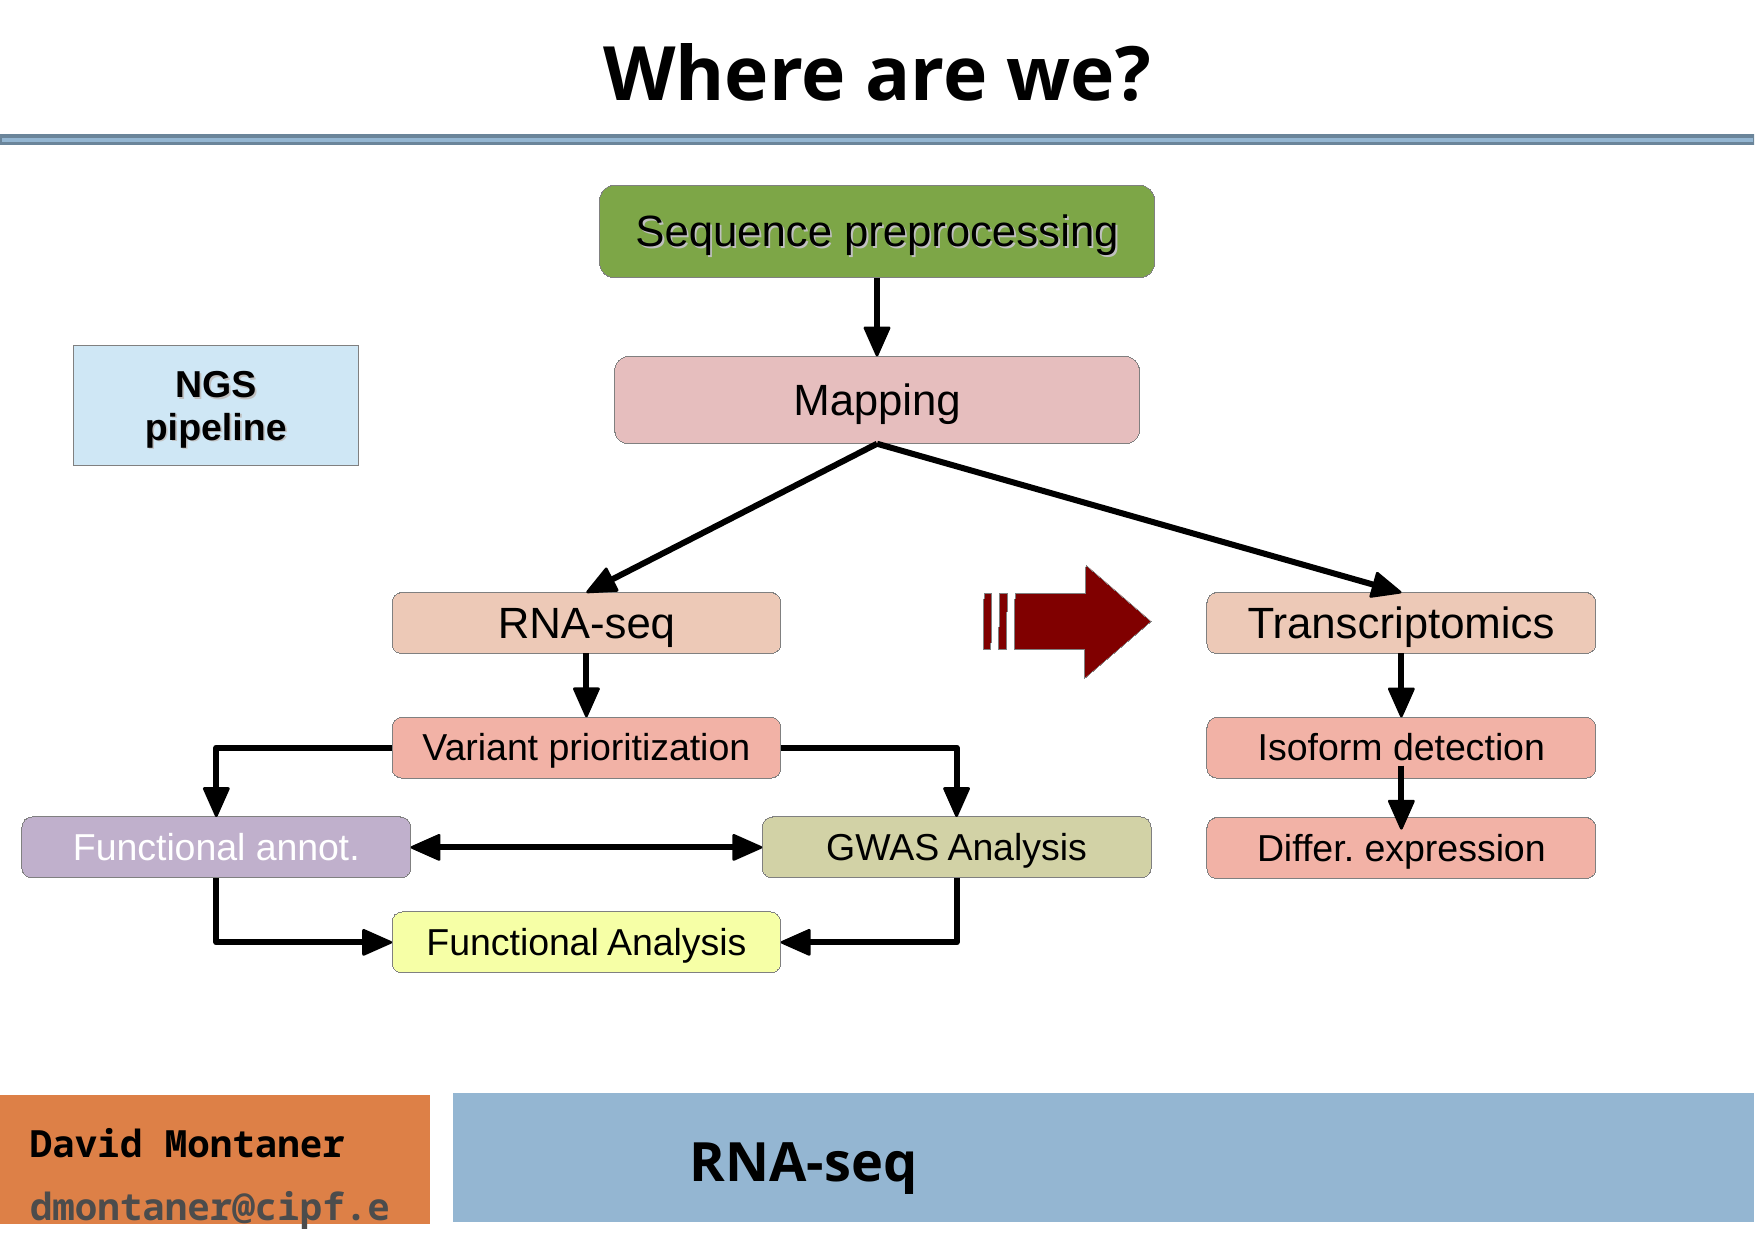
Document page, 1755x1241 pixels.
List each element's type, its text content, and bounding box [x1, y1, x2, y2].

text_box Transcriptomics [1206, 592, 1596, 654]
text_box Functional annot. [21, 816, 411, 878]
text_box Isoform detection [1206, 717, 1596, 779]
text_box Sequence preprocessing [599, 185, 1155, 278]
title Where are we? [255, 0, 1499, 144]
text_box GWAS Analysis [762, 816, 1152, 878]
text_box RNA-seq [392, 592, 781, 654]
text_box [983, 593, 992, 650]
text_box Differ. expression [1206, 817, 1596, 879]
text_box [0, 136, 255, 144]
text_box David Montaner dmontaner@cipf.es [15, 1110, 406, 1213]
text_box Mapping [614, 356, 1140, 444]
text_box Functional Analysis [392, 911, 781, 973]
text_box RNA-seq [675, 1116, 1726, 1194]
text_box NGS pipeline [73, 345, 359, 466]
text_box [1499, 136, 1754, 144]
text_box Variant prioritization [392, 717, 781, 779]
text_box [998, 593, 1008, 650]
text_box [1014, 565, 1152, 679]
